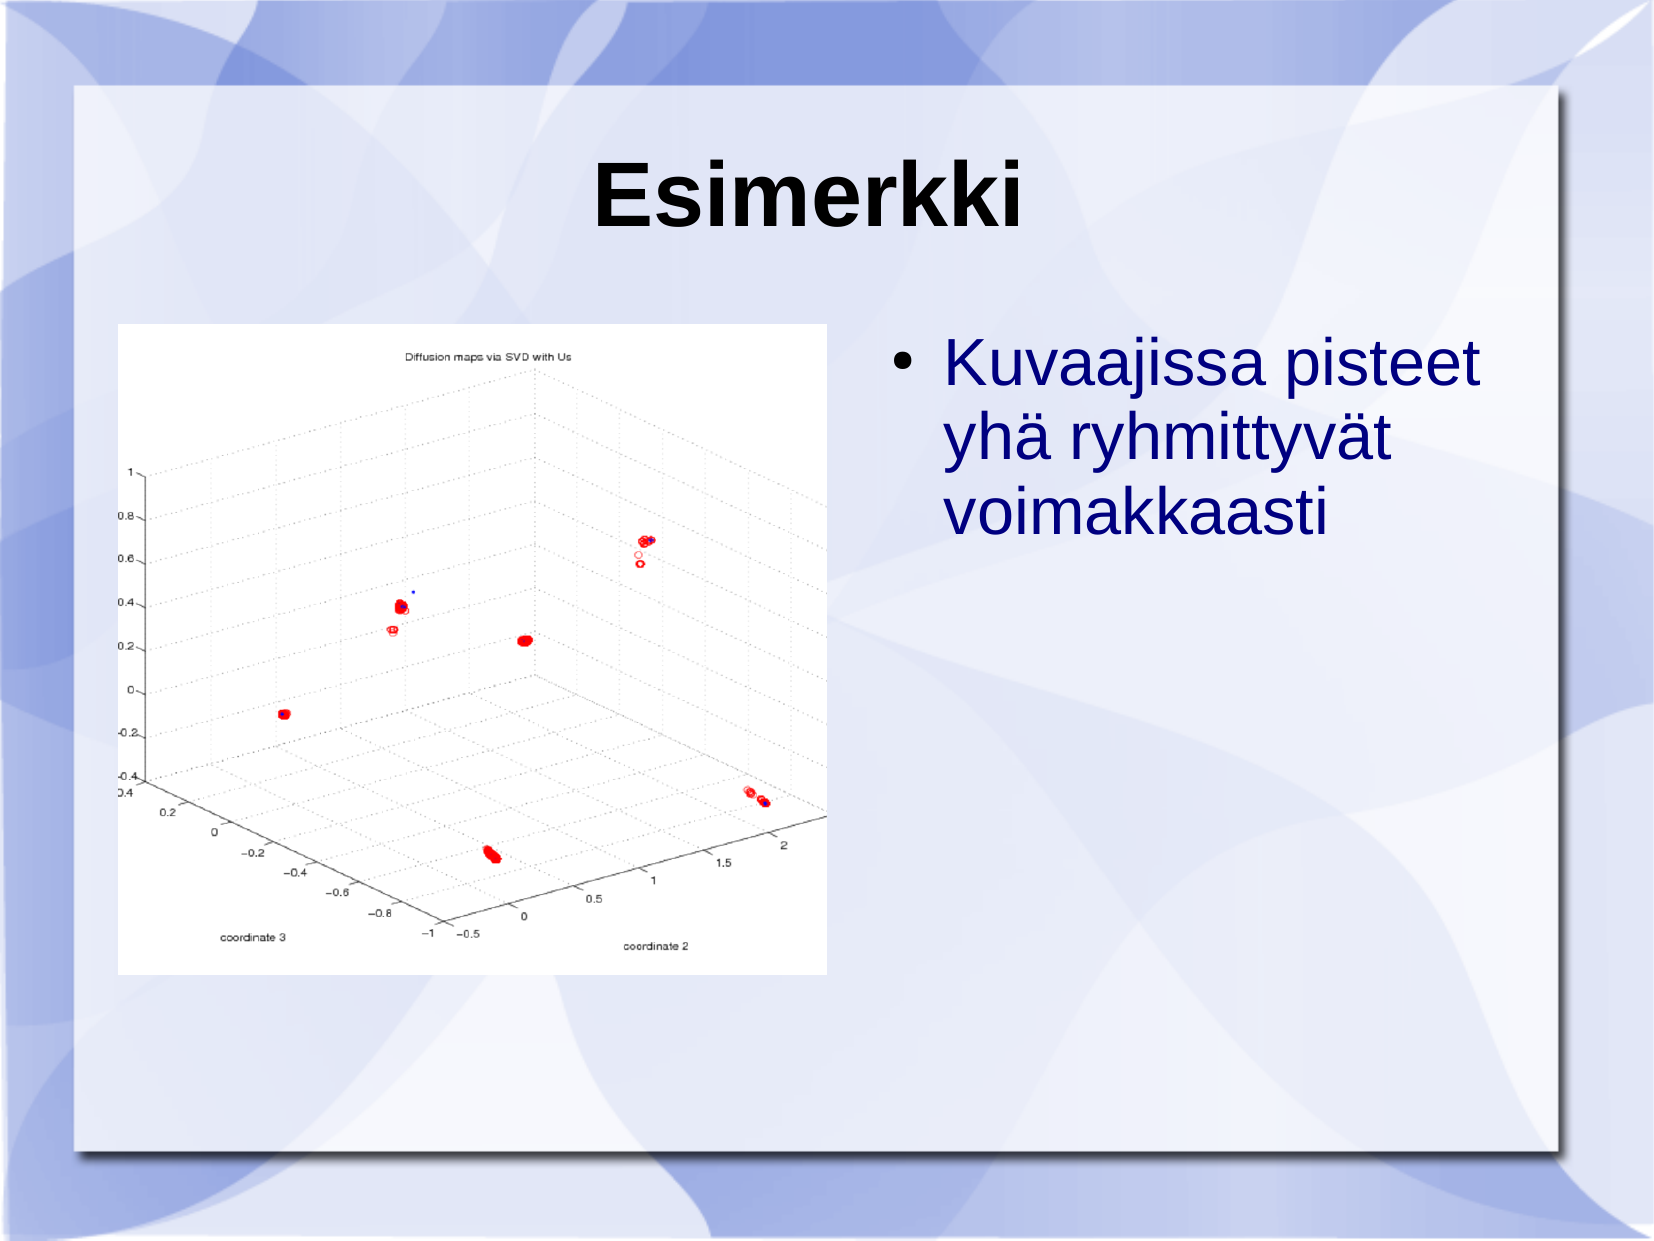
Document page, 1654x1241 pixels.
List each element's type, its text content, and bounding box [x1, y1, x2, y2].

picture [0, 0, 1654, 1241]
list Kuvaajissa pisteet yhä ryhmittyvät voimakkaasti [873, 324, 1536, 975]
title Esimerkki [82, 90, 1536, 298]
